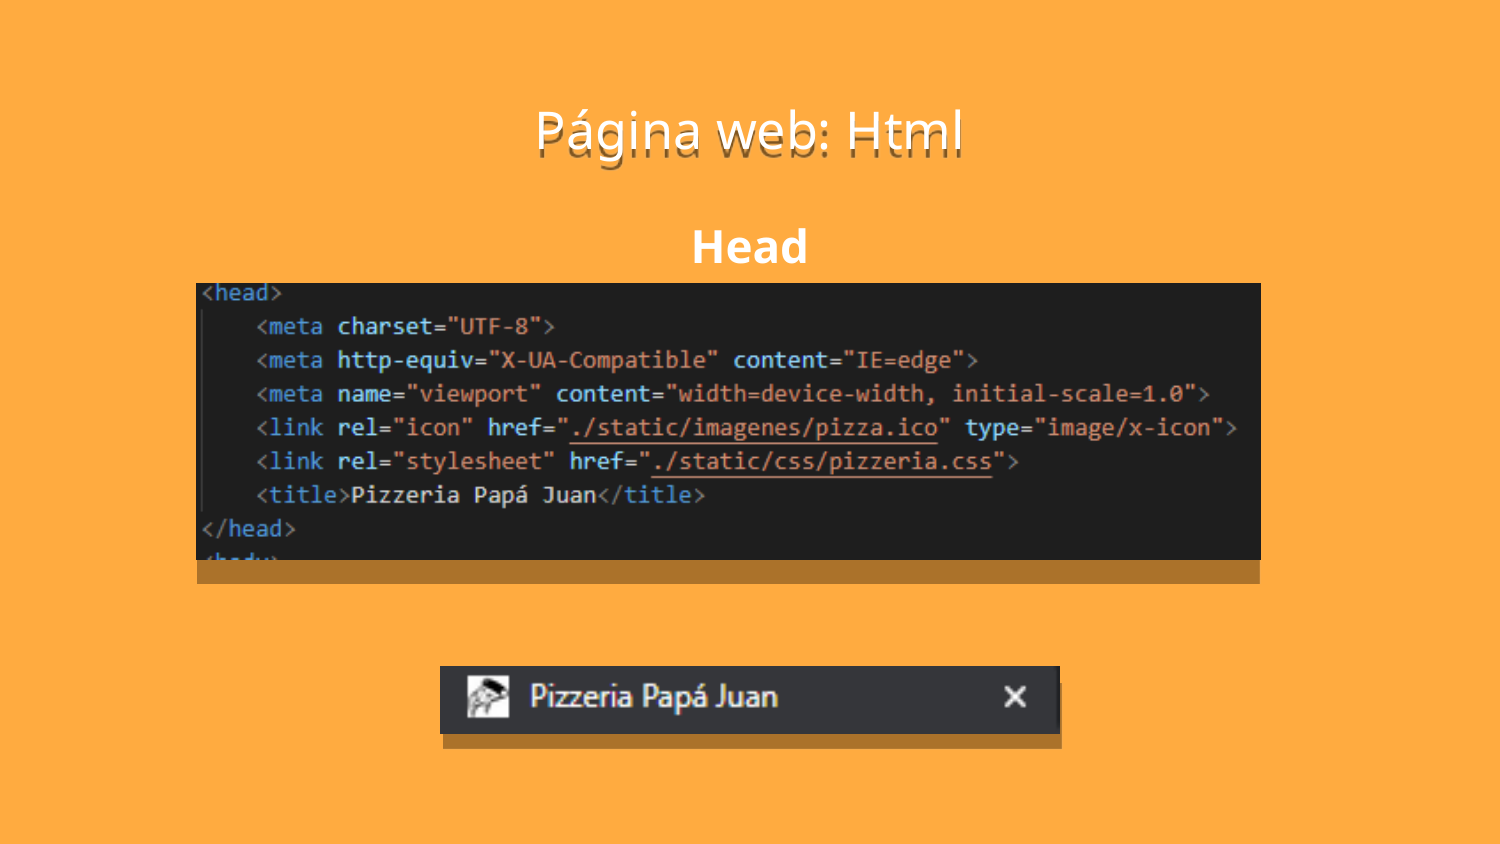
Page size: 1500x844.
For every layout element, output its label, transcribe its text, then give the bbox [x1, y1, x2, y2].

text_box Head [657, 202, 843, 288]
picture [440, 666, 1060, 734]
picture [196, 283, 1261, 560]
title Página web: Html [51, 72, 1449, 167]
